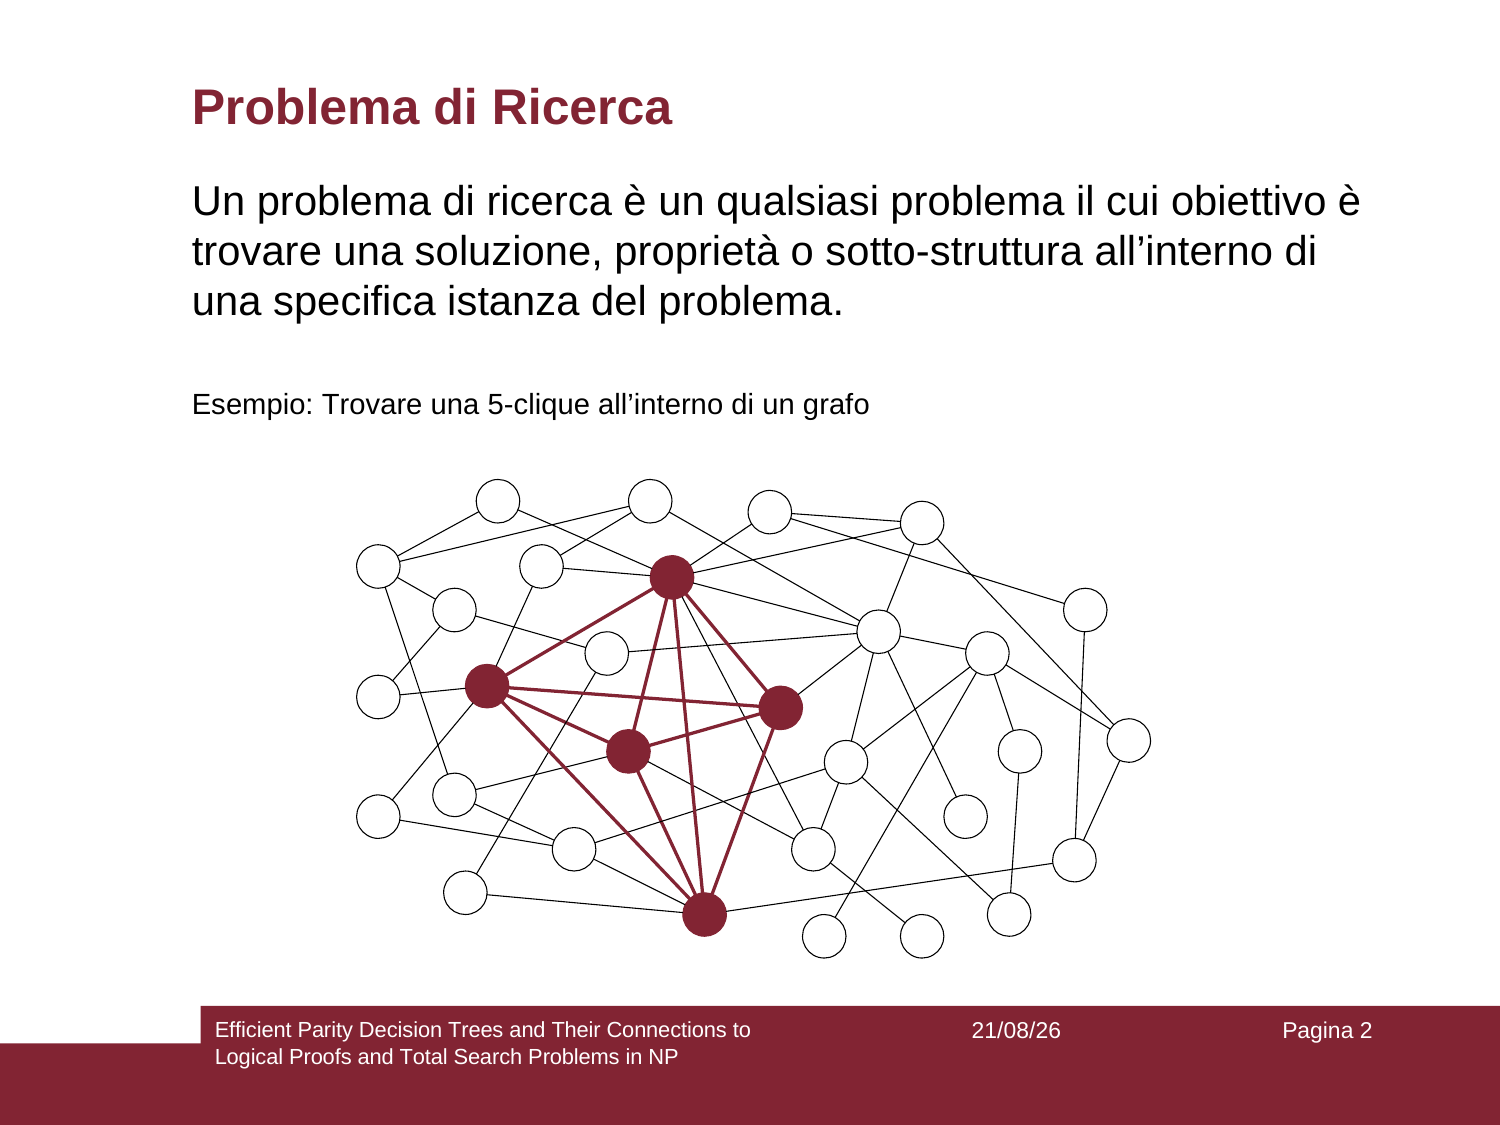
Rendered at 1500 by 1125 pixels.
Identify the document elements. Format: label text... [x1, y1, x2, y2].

text_box 24/10/24 [860, 1008, 1173, 1084]
picture [355, 478, 1152, 960]
text_box Pagina <number> [1173, 1008, 1388, 1084]
text_box Un problema di ricerca è un qualsiasi problema il cui obiettivo è trovare una soluzione, proprietà o sotto-struttura all’interno di una specifica istanza del problema. [177, 165, 1392, 332]
text_box Esempio: Trovare una 5-clique all’interno di un grafo [177, 377, 1122, 448]
text_box Efficient Parity Decision Trees and Their Connections to Logical Proofs and Total Search Problems in NP [200, 1008, 768, 1084]
text_box Problema di Ricerca [177, 66, 1394, 151]
